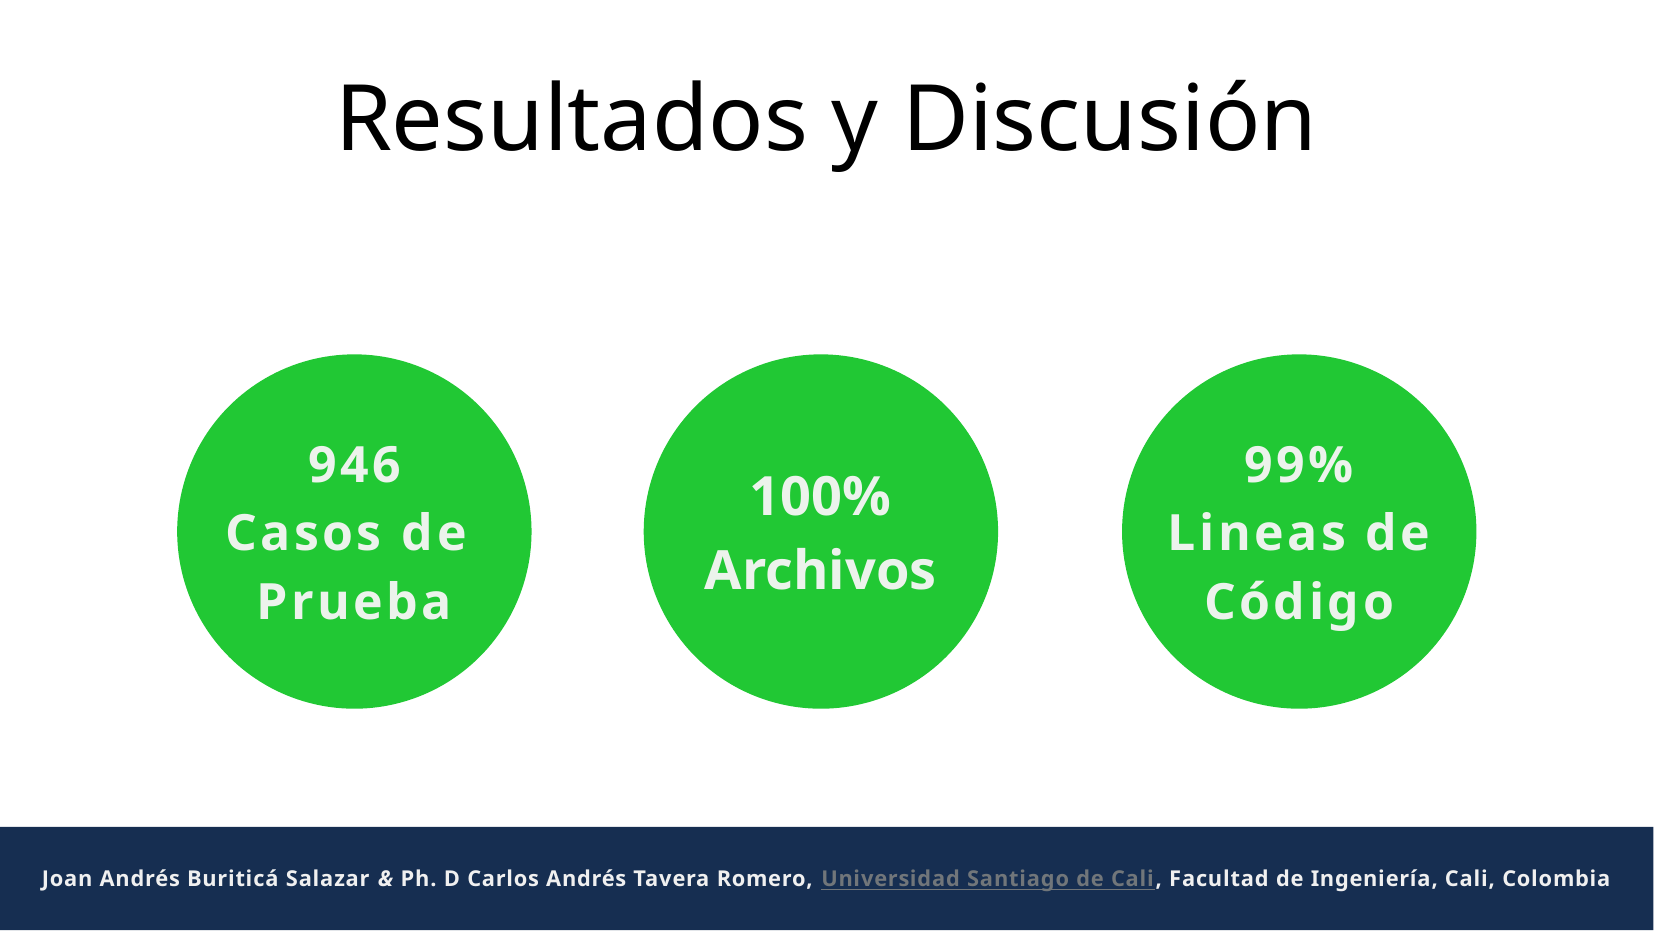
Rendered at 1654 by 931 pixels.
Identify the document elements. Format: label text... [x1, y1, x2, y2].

text_box 99% Lineas de Código [1122, 354, 1477, 709]
title Resultados y Discusión [82, 37, 1571, 193]
text_box 100% Archivos [643, 354, 999, 709]
text_box 946 Casos de Prueba [177, 354, 532, 709]
